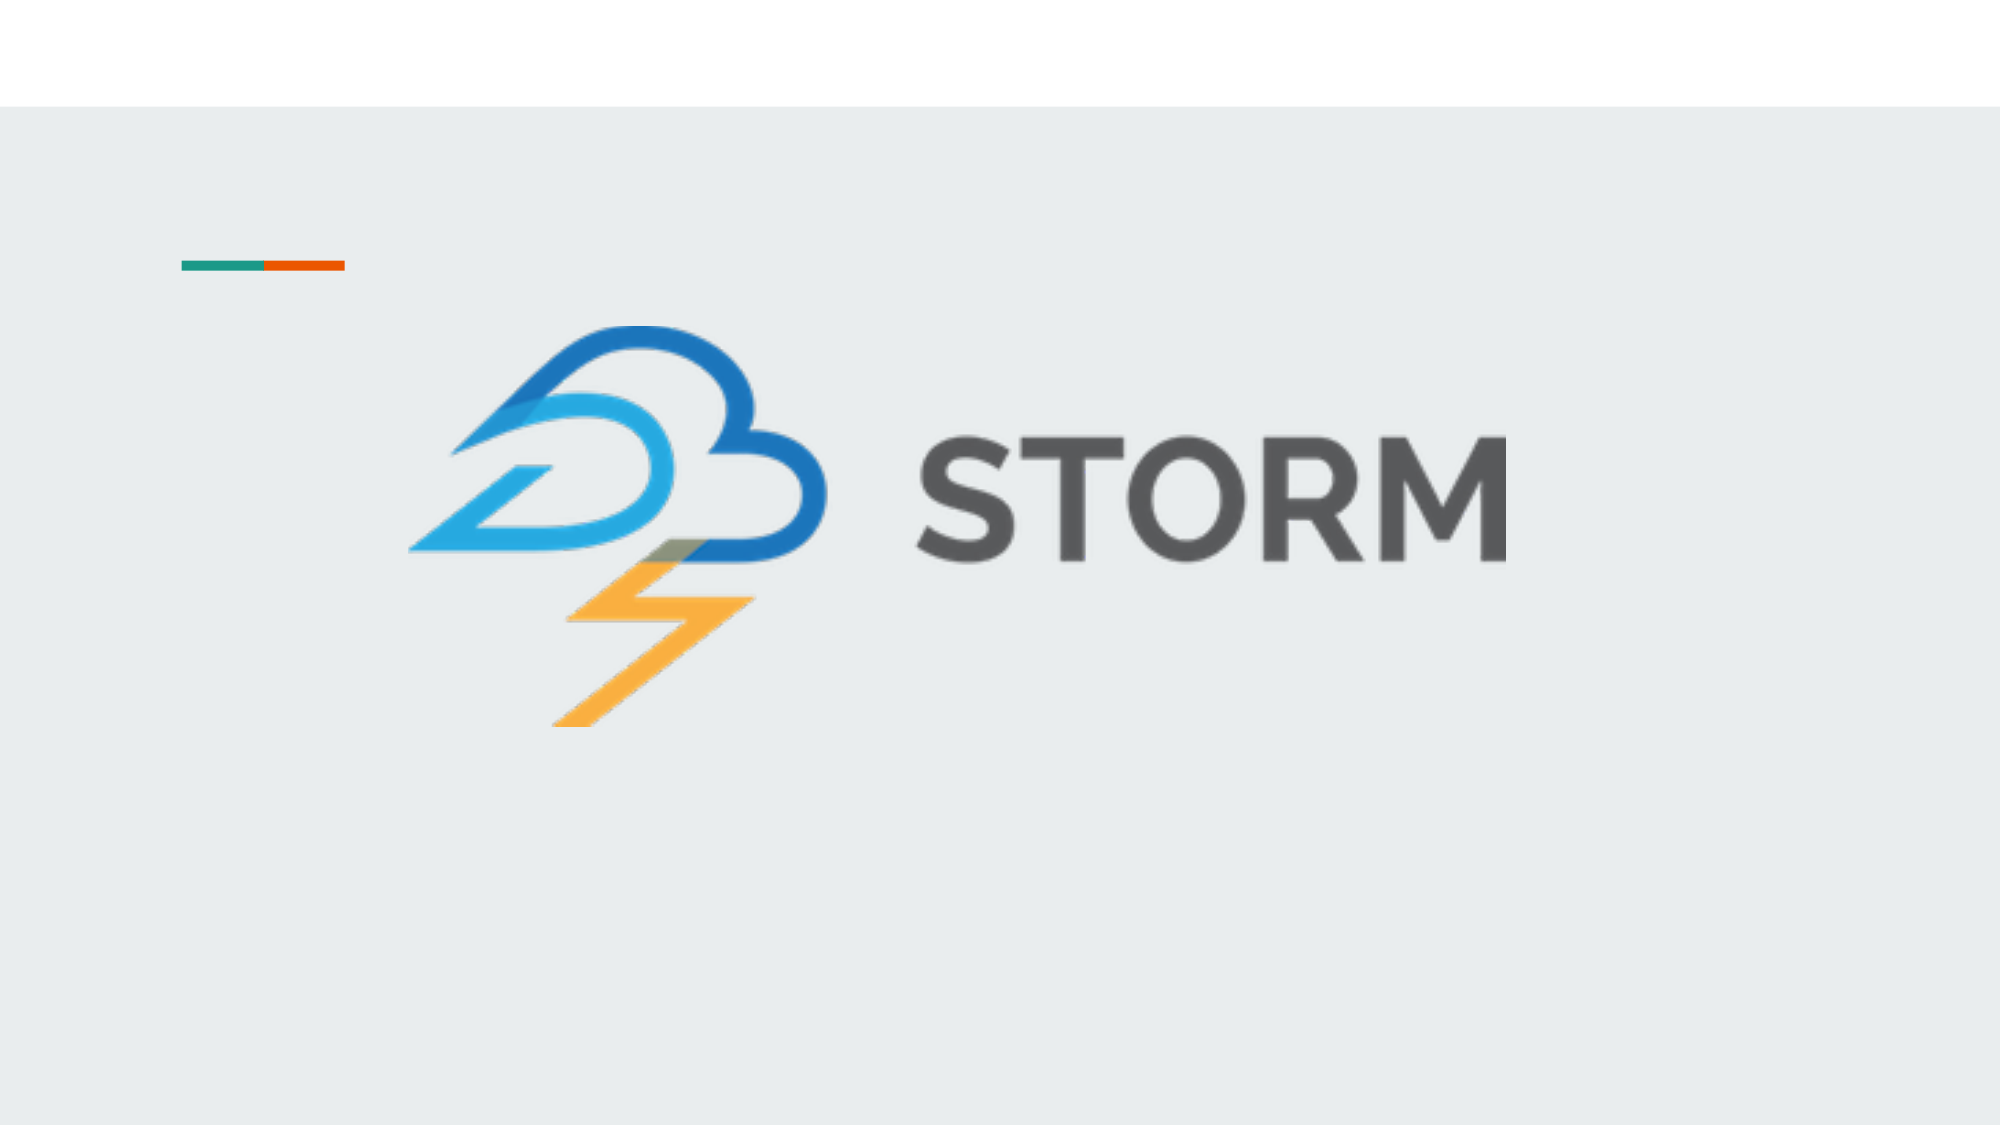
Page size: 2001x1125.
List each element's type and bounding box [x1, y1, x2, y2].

picture [408, 654, 1506, 727]
title [159, 289, 1842, 654]
